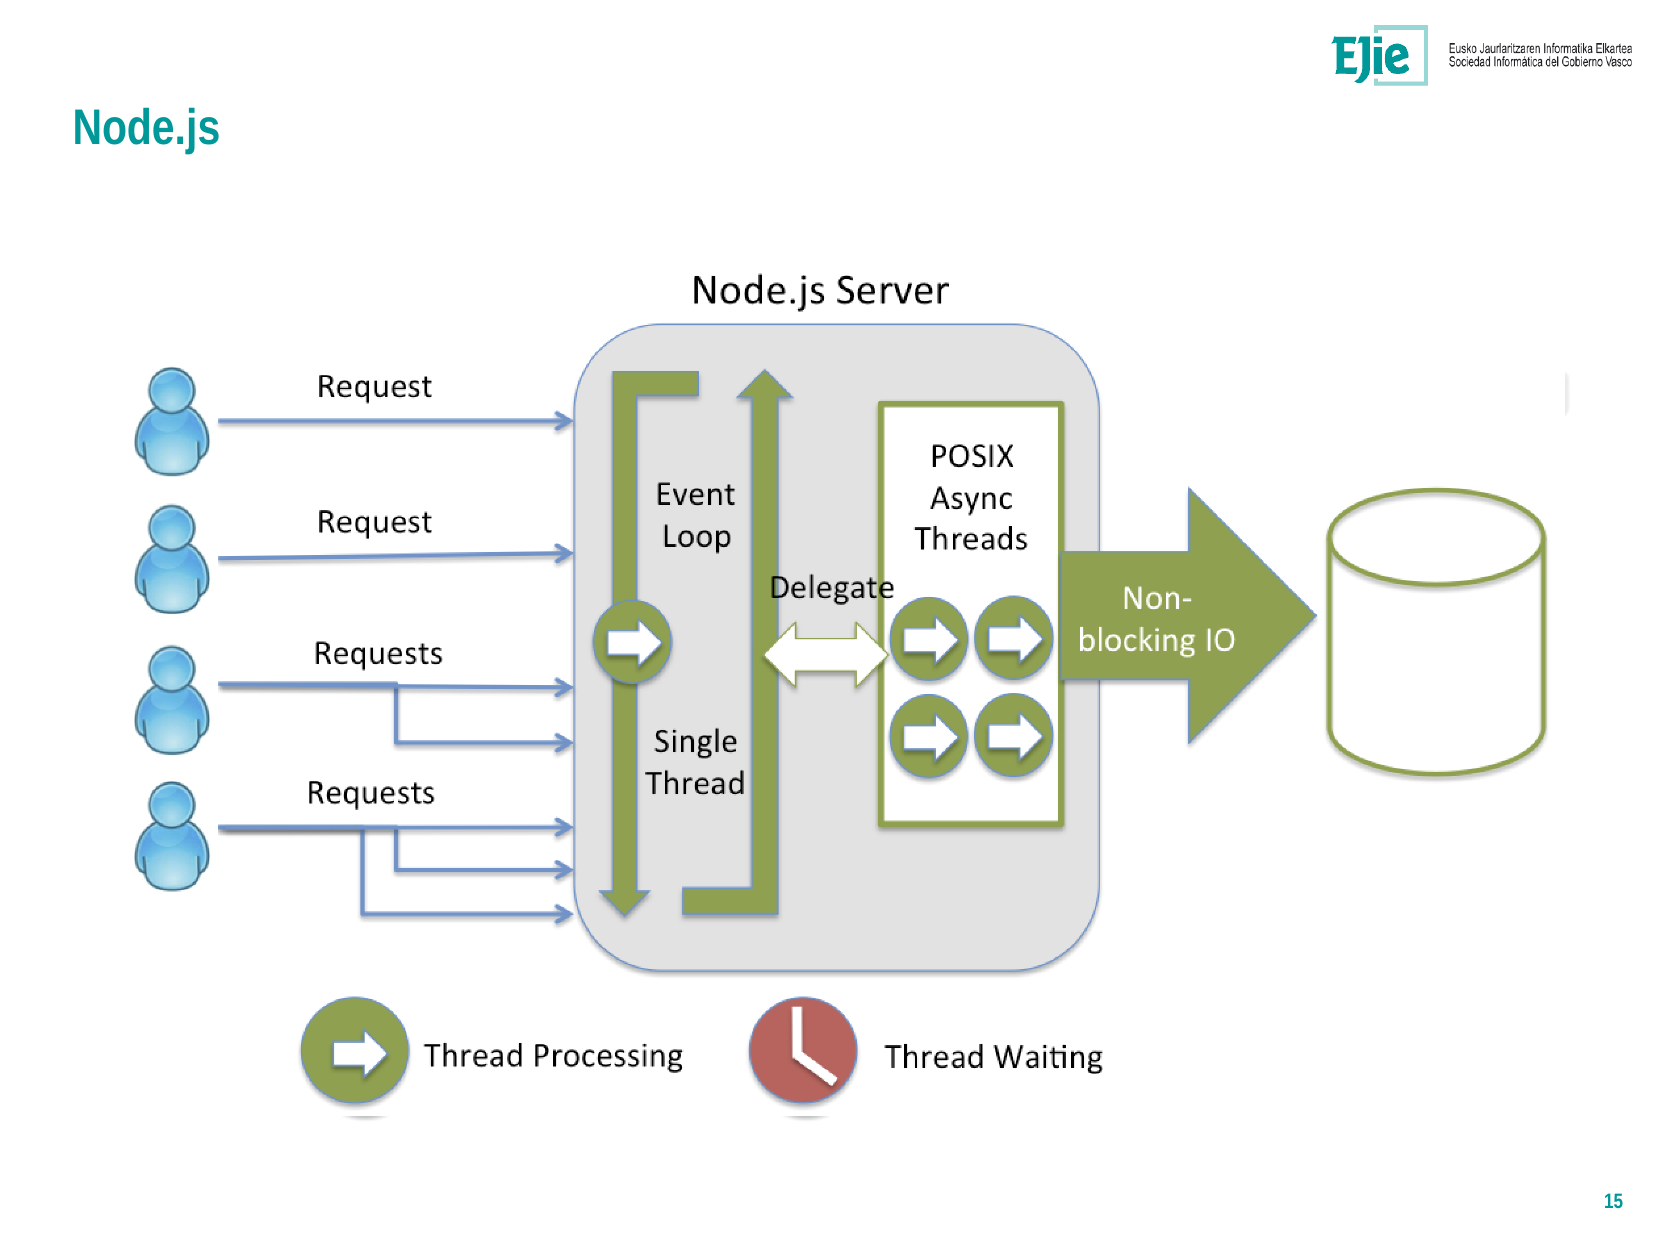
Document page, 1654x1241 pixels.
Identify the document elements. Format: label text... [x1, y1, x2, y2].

picture [0, 0, 1654, 1241]
slide_number <número> [1583, 1166, 1644, 1233]
title Node.js [57, 7, 1248, 162]
